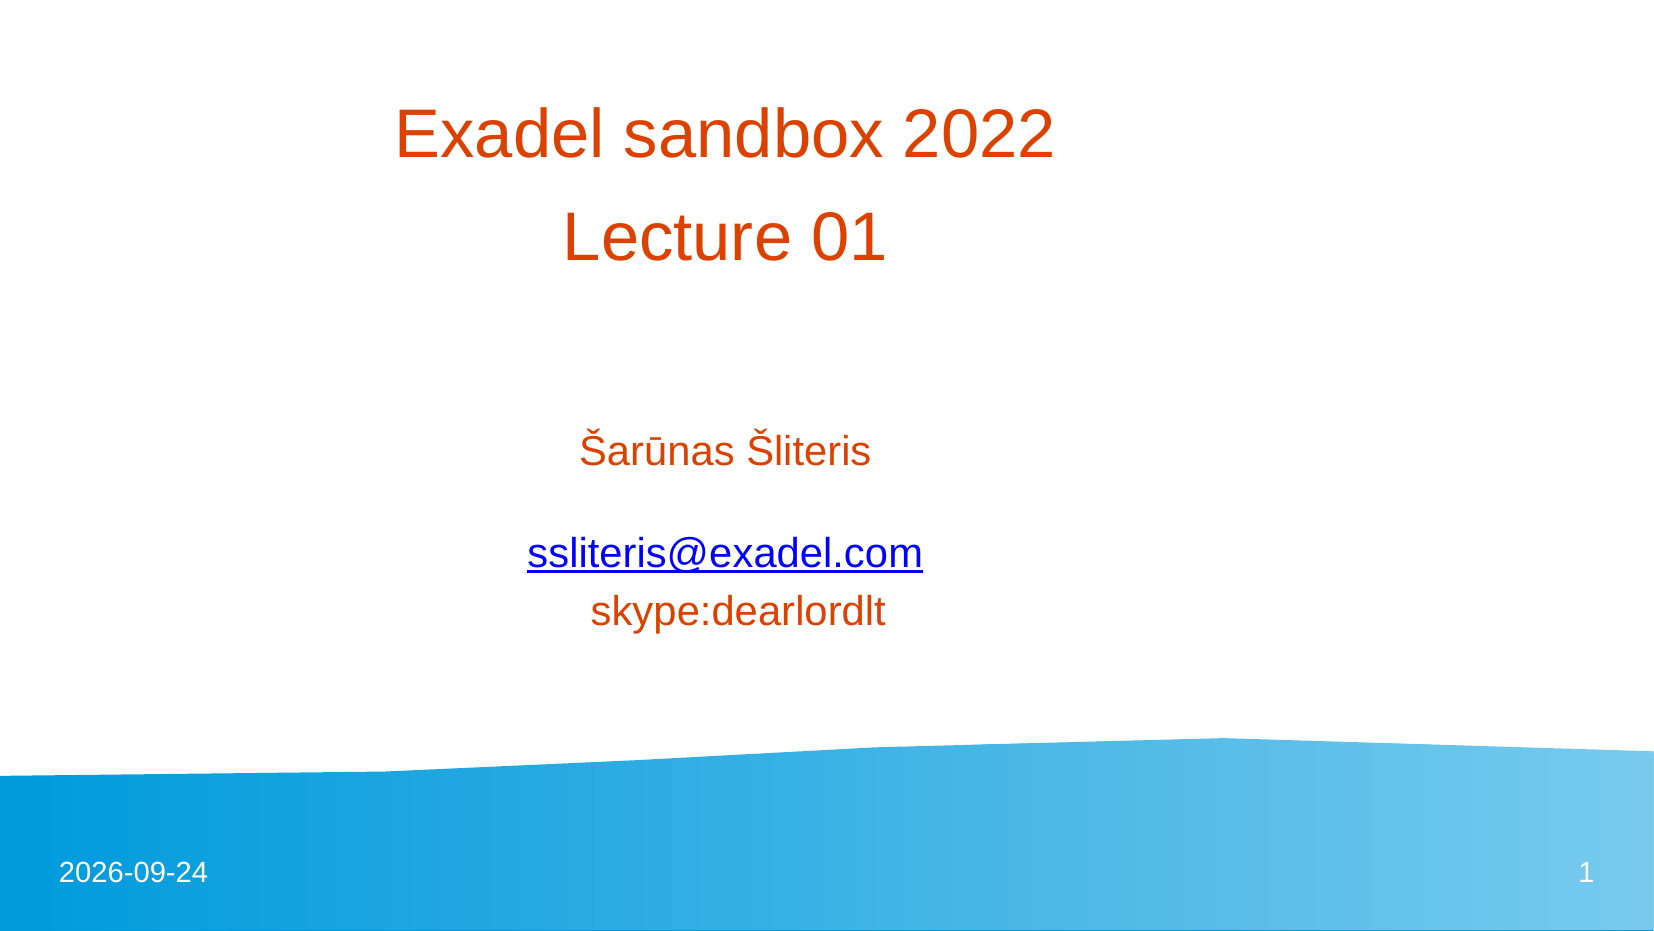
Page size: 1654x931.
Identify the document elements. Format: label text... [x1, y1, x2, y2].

title Exadel sandbox 2022 Lecture 01 Šarūnas Šliteris ssliteris@exadel.com skype:dearlordlt [0, 74, 1477, 634]
